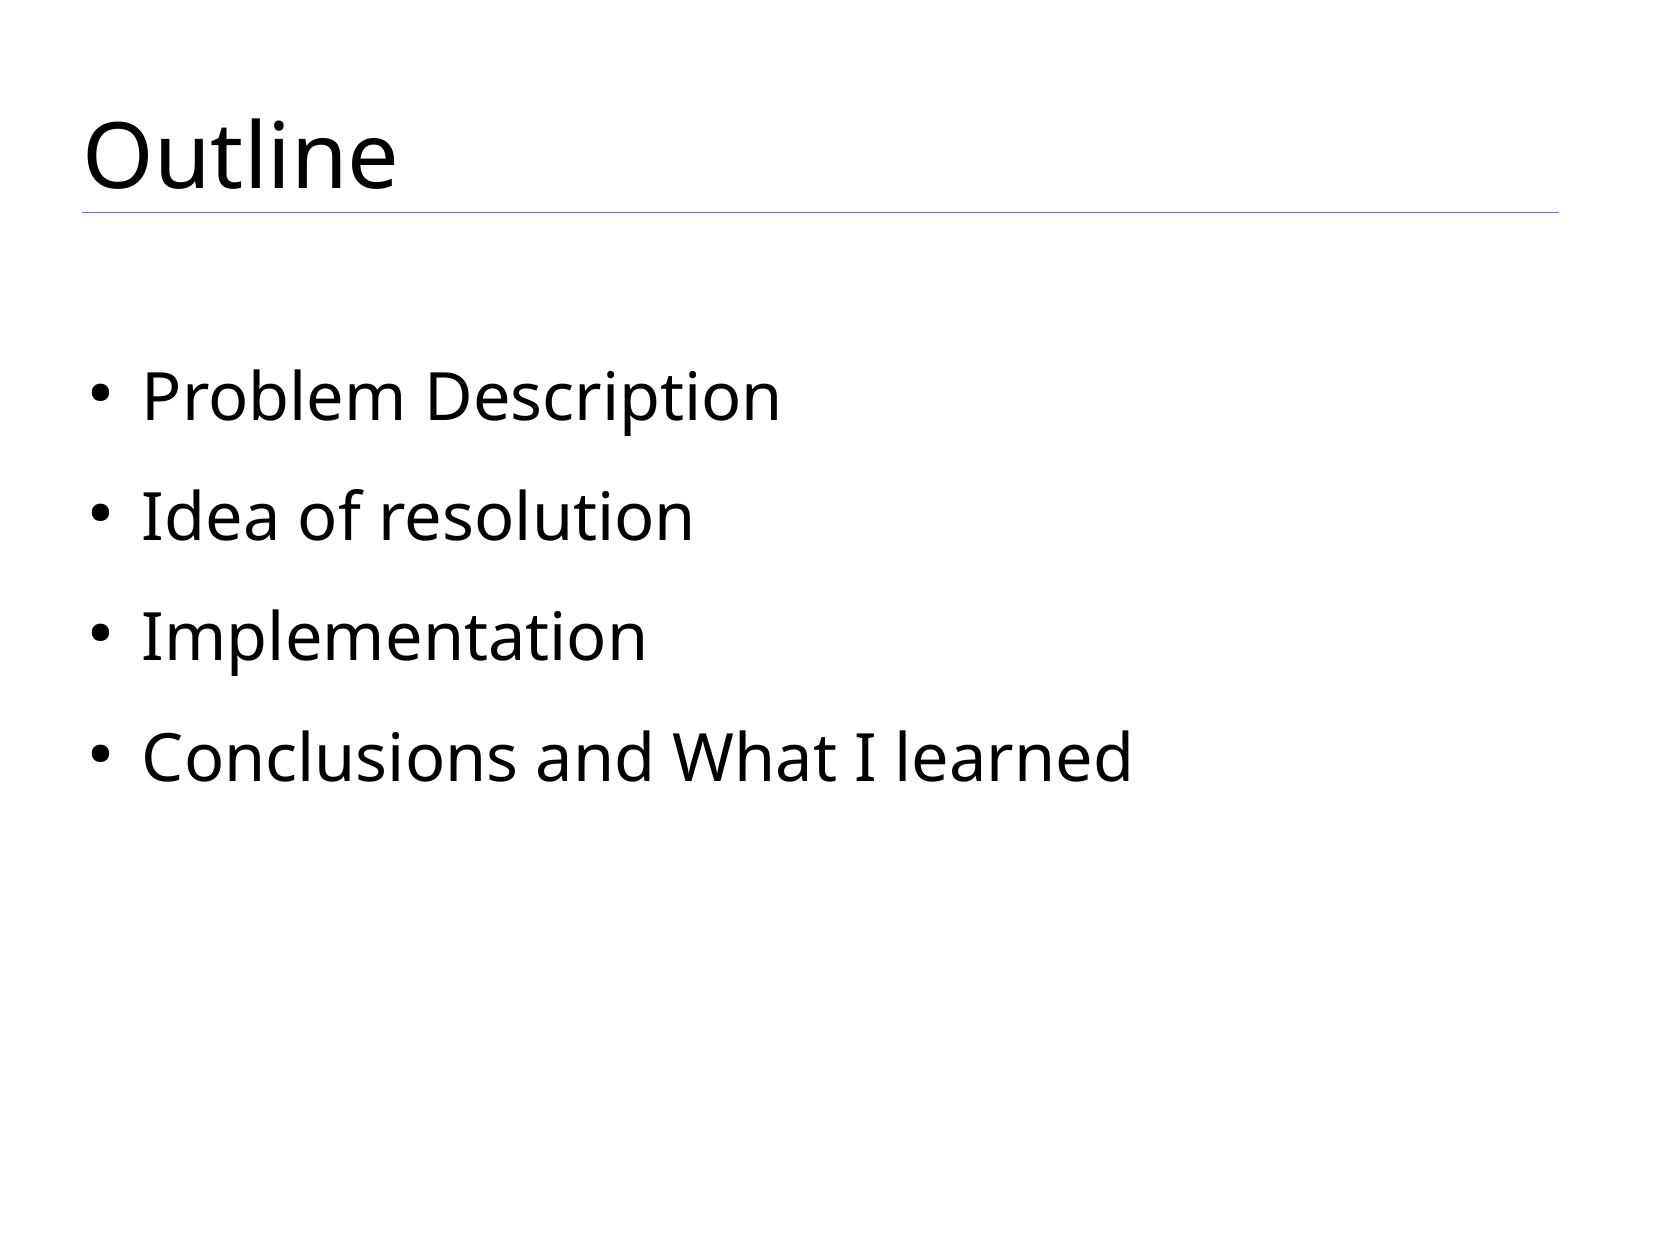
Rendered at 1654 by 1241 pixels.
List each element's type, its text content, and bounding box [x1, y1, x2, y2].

list Problem Description Idea of resolution Implementation Conclusions and What I learned [70, 348, 1560, 886]
title Outline [82, 49, 1571, 257]
